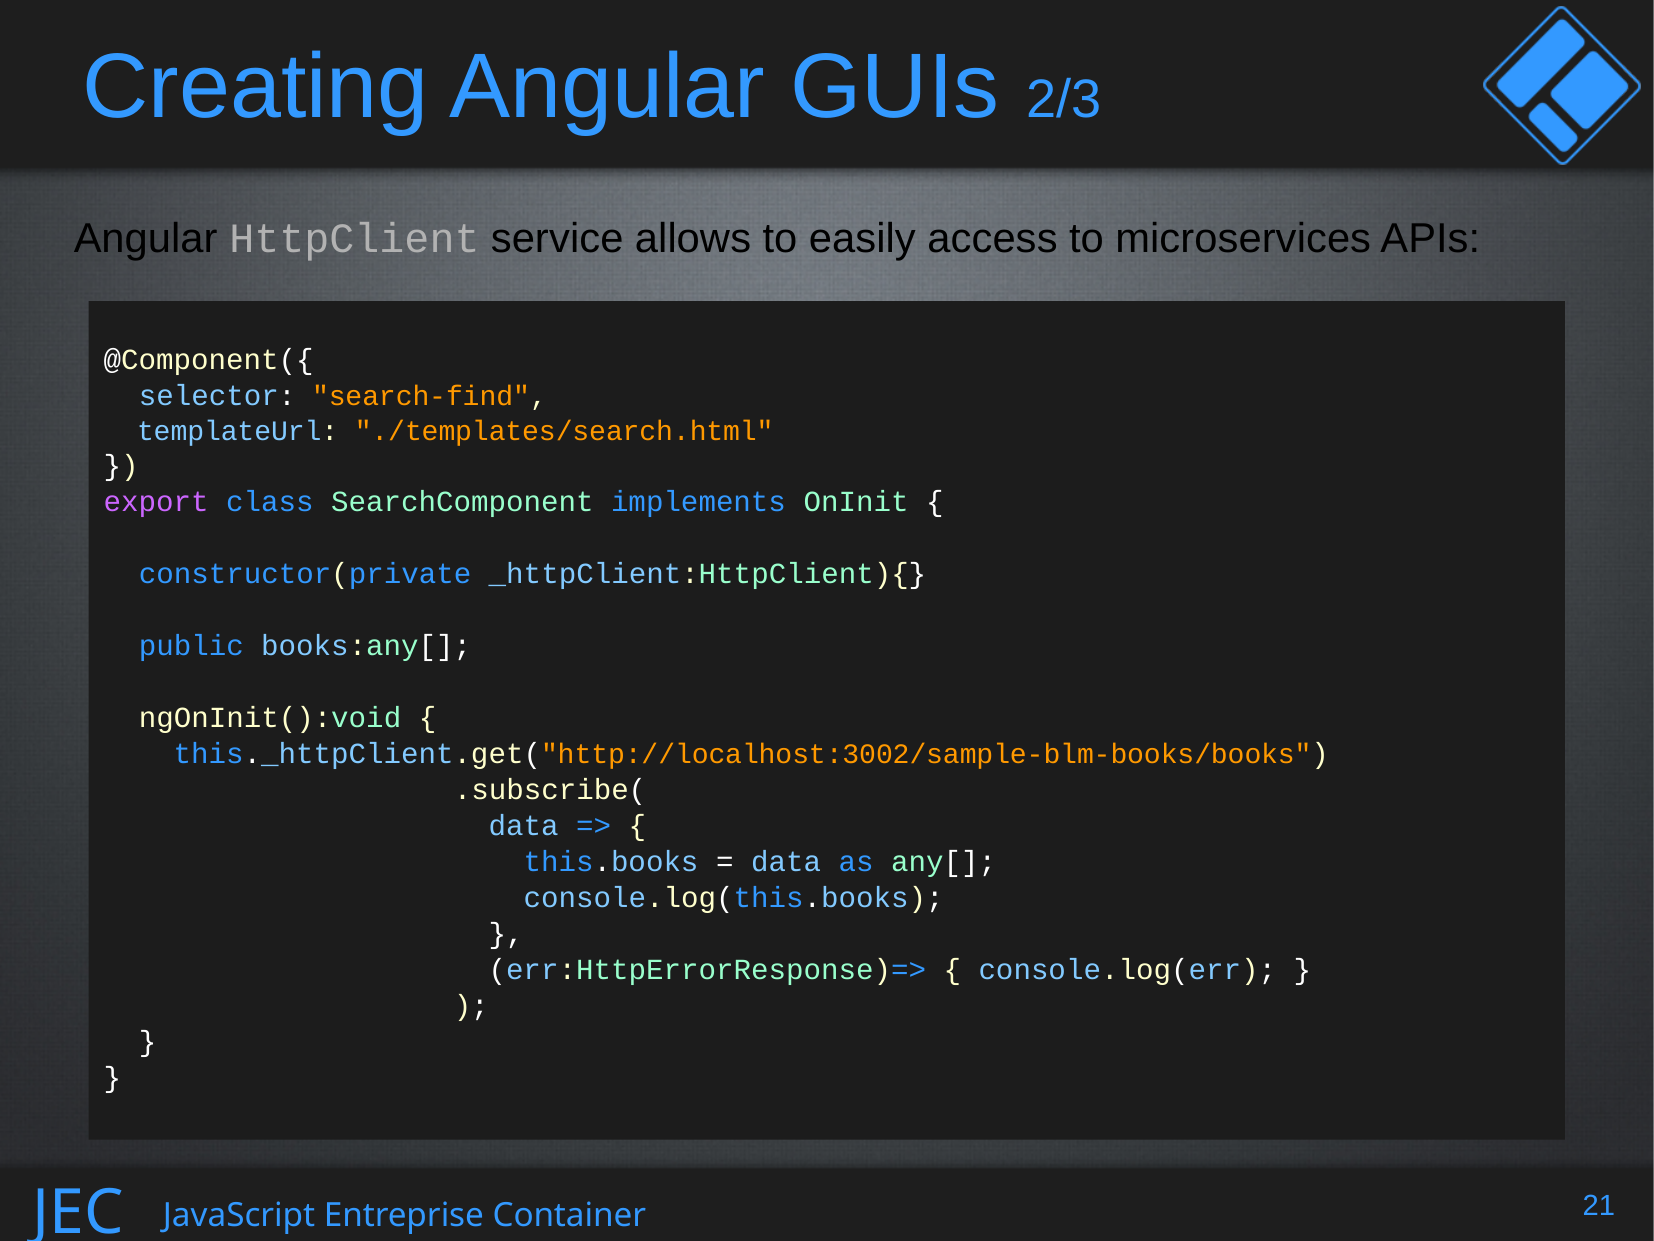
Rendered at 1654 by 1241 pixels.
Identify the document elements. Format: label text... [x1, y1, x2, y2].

picture [0, 0, 1654, 1241]
text_box Angular HttpClient service allows to easily access to microservices APIs: [59, 207, 1595, 302]
text_box @Component({ selector: "search-find", templateUrl: "./templates/search.html" }) export class SearchComponent implements OnInit { constructor(private _httpClient:HttpClient){} public books:any[]; ngOnInit():void { this._httpClient.get("http://localhost:3002/sample-blm-books/books") .subscribe( data => { this.books = data as any[]; console.log(this.books); }, (err:HttpErrorResponse)=> { console.log(err); } ); } } [88, 301, 1565, 1099]
text_box JEC [17, 1159, 149, 1241]
text_box JavaScript Entreprise Container [148, 1183, 651, 1241]
text_box 21 [744, 1181, 1630, 1229]
title Creating Angular GUIs 2/3 [82, 23, 1441, 147]
